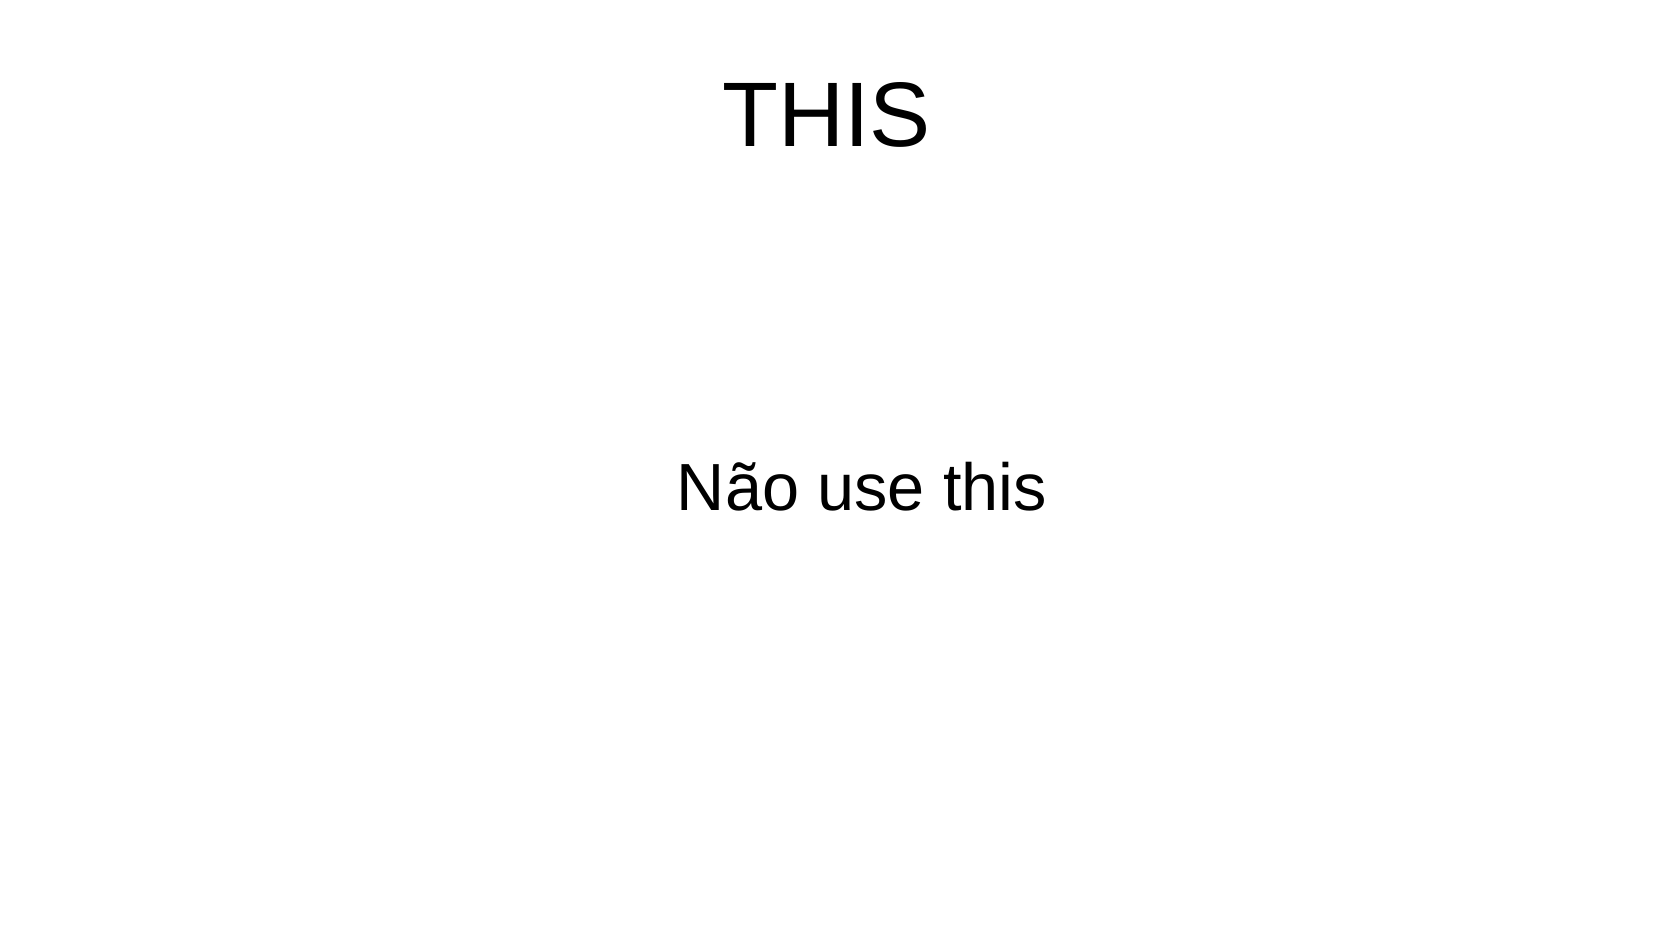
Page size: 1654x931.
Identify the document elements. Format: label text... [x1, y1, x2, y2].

list Não use this [82, 217, 1571, 758]
title THIS [82, 37, 1571, 193]
